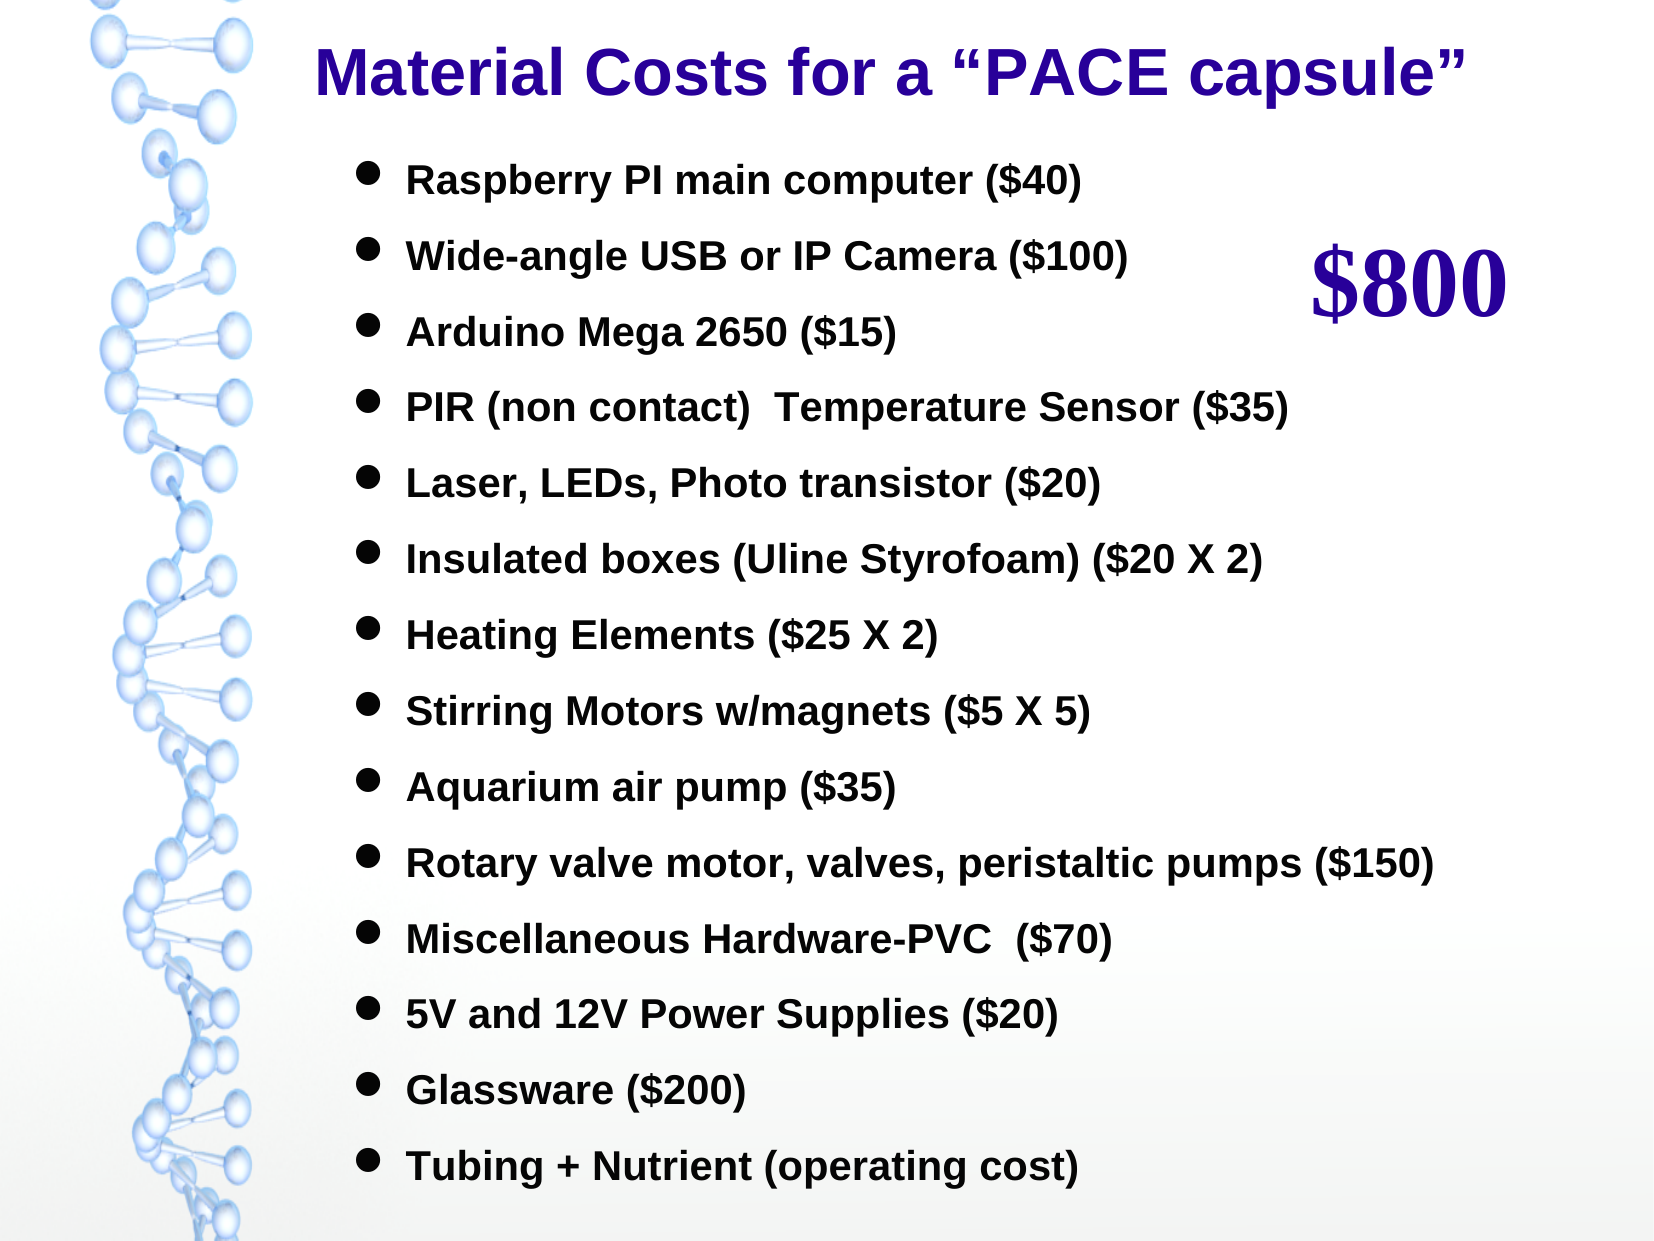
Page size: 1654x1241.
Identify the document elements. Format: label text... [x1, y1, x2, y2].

text_box $800 [1229, 202, 1591, 360]
text_box Raspberry PI main computer ($40) Wide-angle USB or IP Camera ($100) Arduino Mega 2650 ($15) PIR (non contact) Temperature Sensor ($35) Laser, LEDs, Photo transistor ($20) Insulated boxes (Uline Styrofoam) ($20 X 2) Heating Elements ($25 X 2) Stirring Motors w/magnets ($5 X 5) Aquarium air pump ($35) Rotary valve motor, valves, peristaltic pumps ($150) Miscellaneous Hardware-PVC ($70) 5V and 12V Power Supplies ($20) Glassware ($200) Tubing + Nutrient (operating cost) [335, 153, 1607, 1186]
picture [0, 0, 1654, 1241]
text_box Material Costs for a “PACE capsule” [299, 15, 1486, 128]
